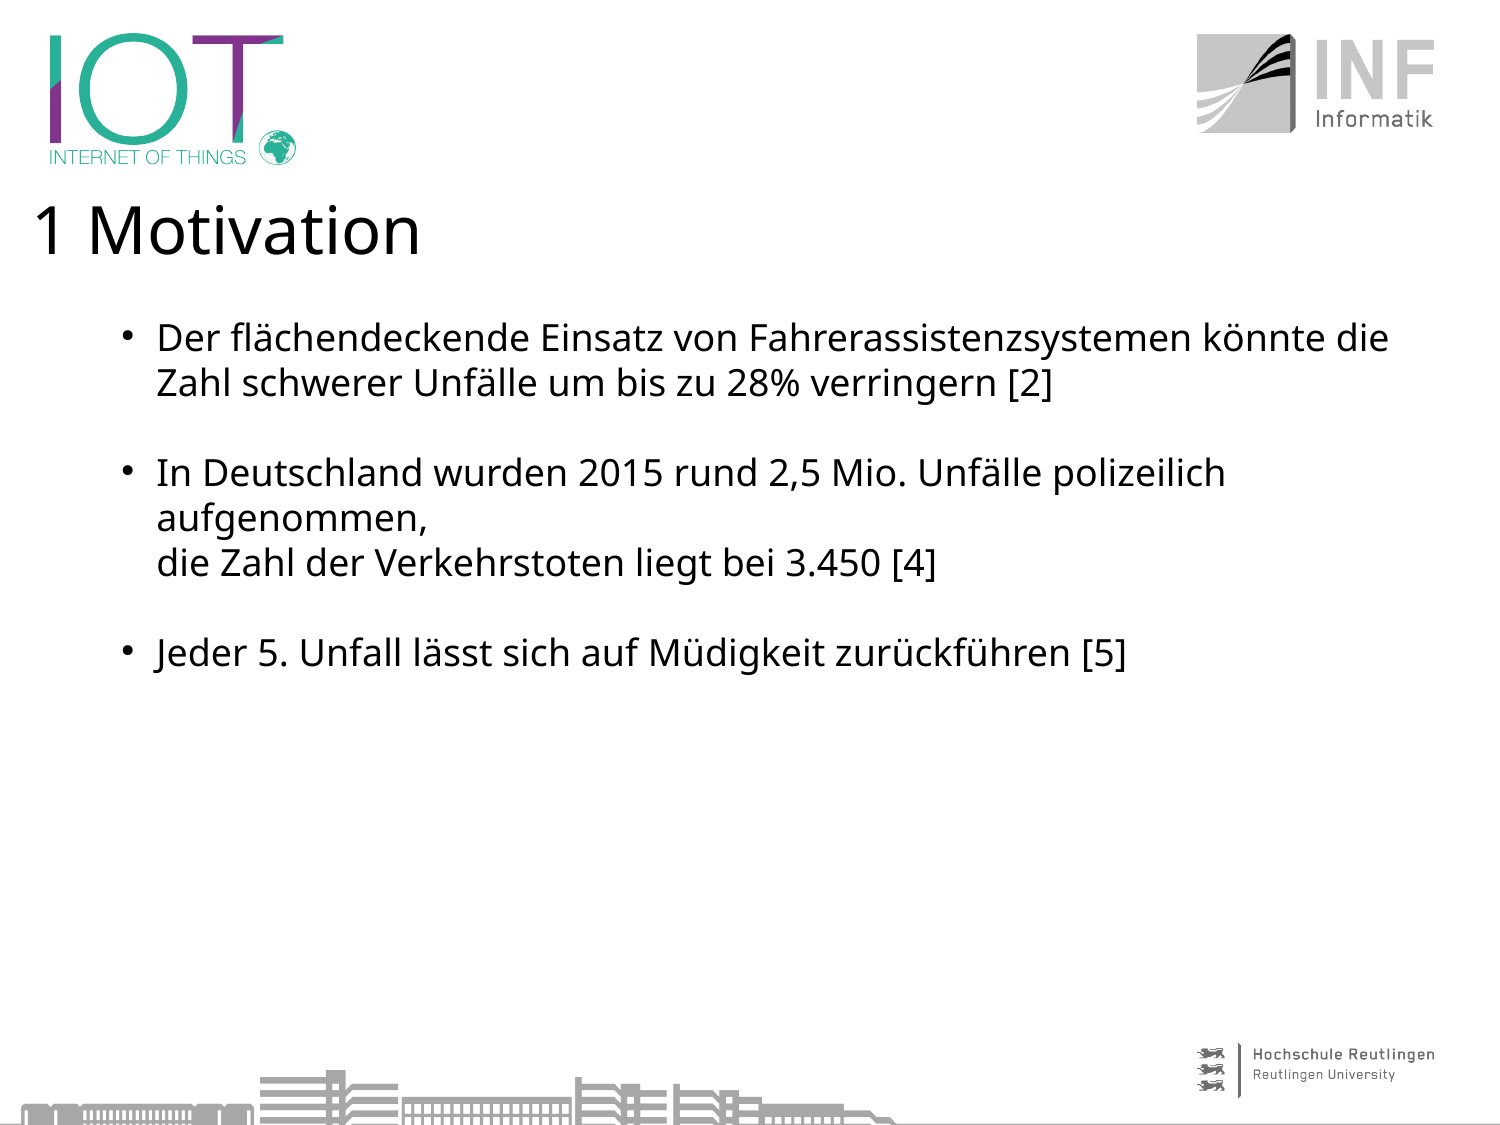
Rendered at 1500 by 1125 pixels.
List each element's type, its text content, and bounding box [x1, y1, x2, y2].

text_box 1 Motivation [16, 180, 1464, 284]
picture [1197, 34, 1434, 133]
picture [50, 33, 296, 165]
text_box Der flächendeckende Einsatz von Fahrerassistenzsystemen könnte die Zahl schwerer Unfälle um bis zu 28% verringern [2] In Deutschland wurden 2015 rund 2,5 Mio. Unfälle polizeilich aufgenommen, die Zahl der Verkehrstoten liegt bei 3.450 [4] Jeder 5. Unfall lässt sich auf Müdigkeit zurückführen [5] [106, 307, 1418, 1040]
picture [0, 1042, 1500, 1125]
